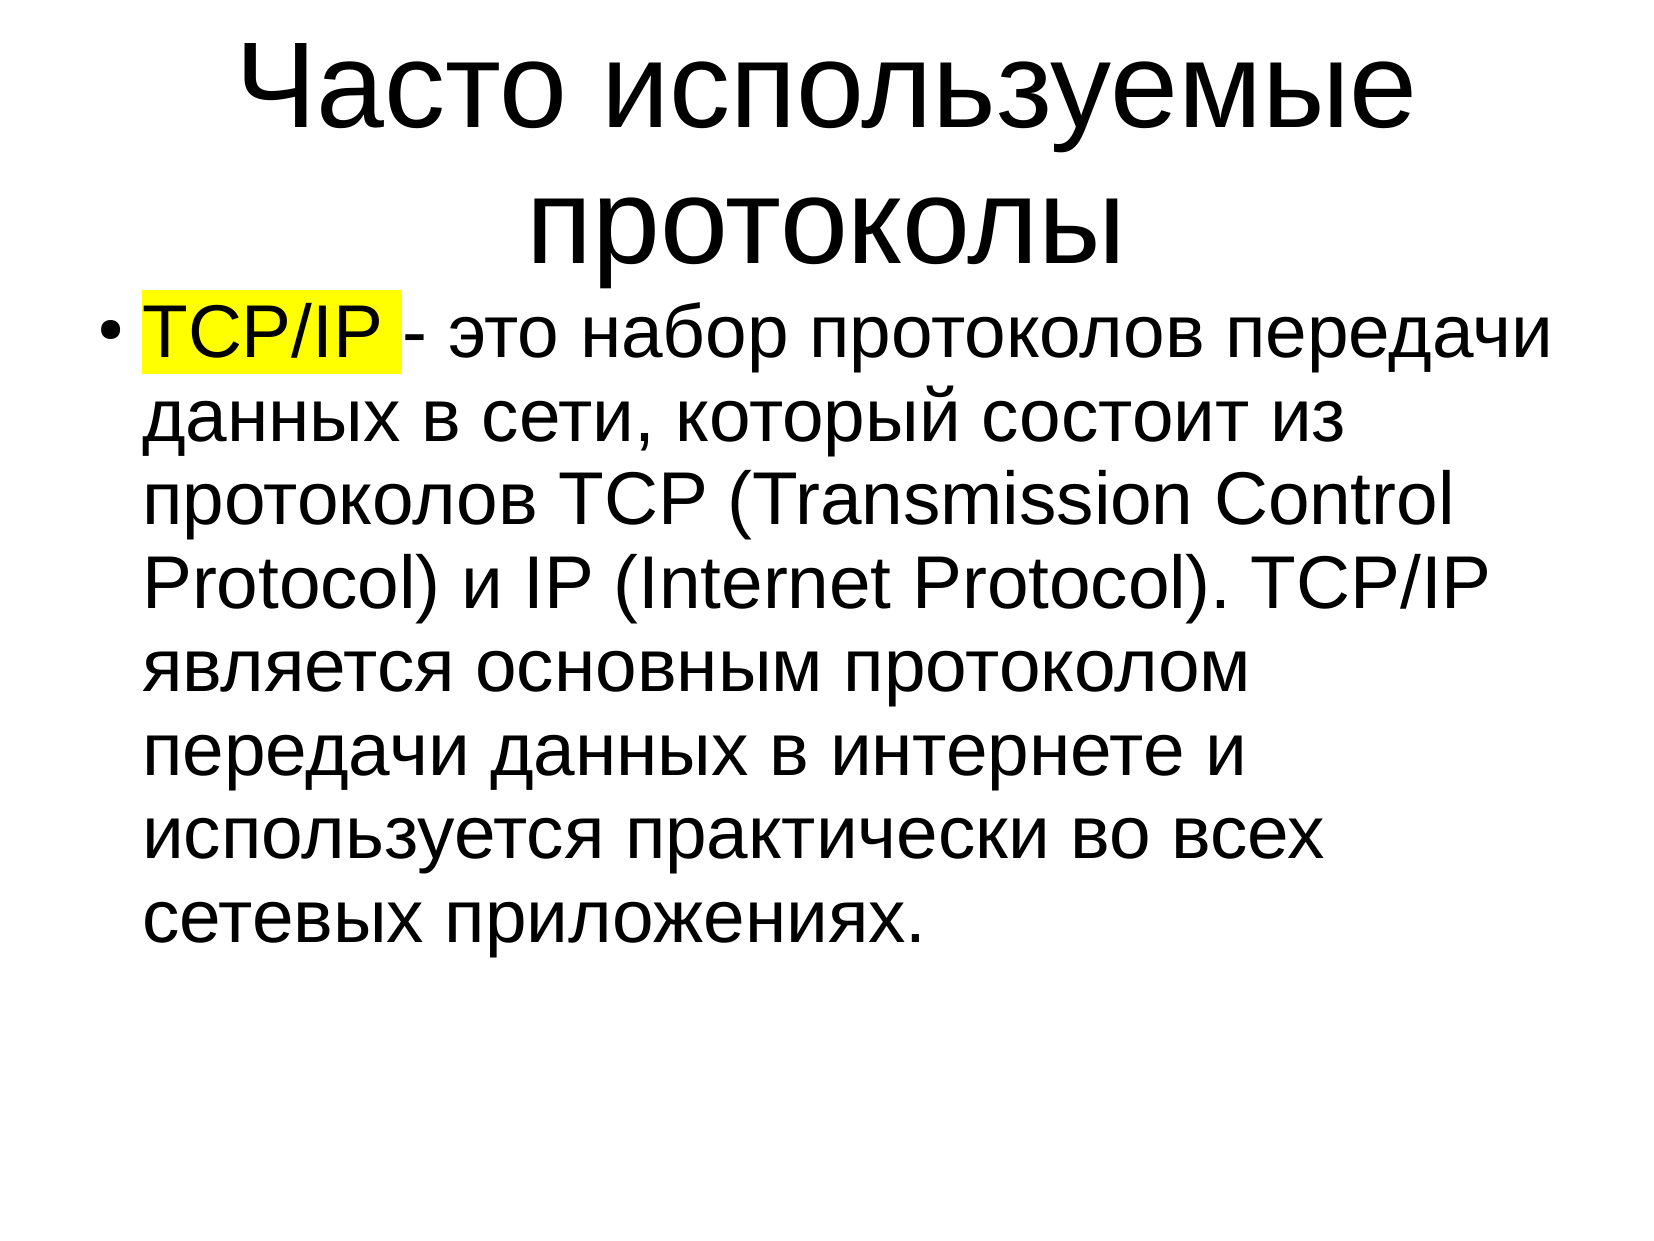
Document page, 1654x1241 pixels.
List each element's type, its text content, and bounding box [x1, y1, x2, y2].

list TCP/IP - это набор протоколов передачи данных в сети, который состоит из протоколов TCP (Transmission Control Protocol) и IP (Internet Protocol). TCP/IP является основным протоколом передачи данных в интернете и используется практически во всех сетевых приложениях. [82, 290, 1571, 1010]
title Часто используемые протоколы [82, 0, 1571, 290]
